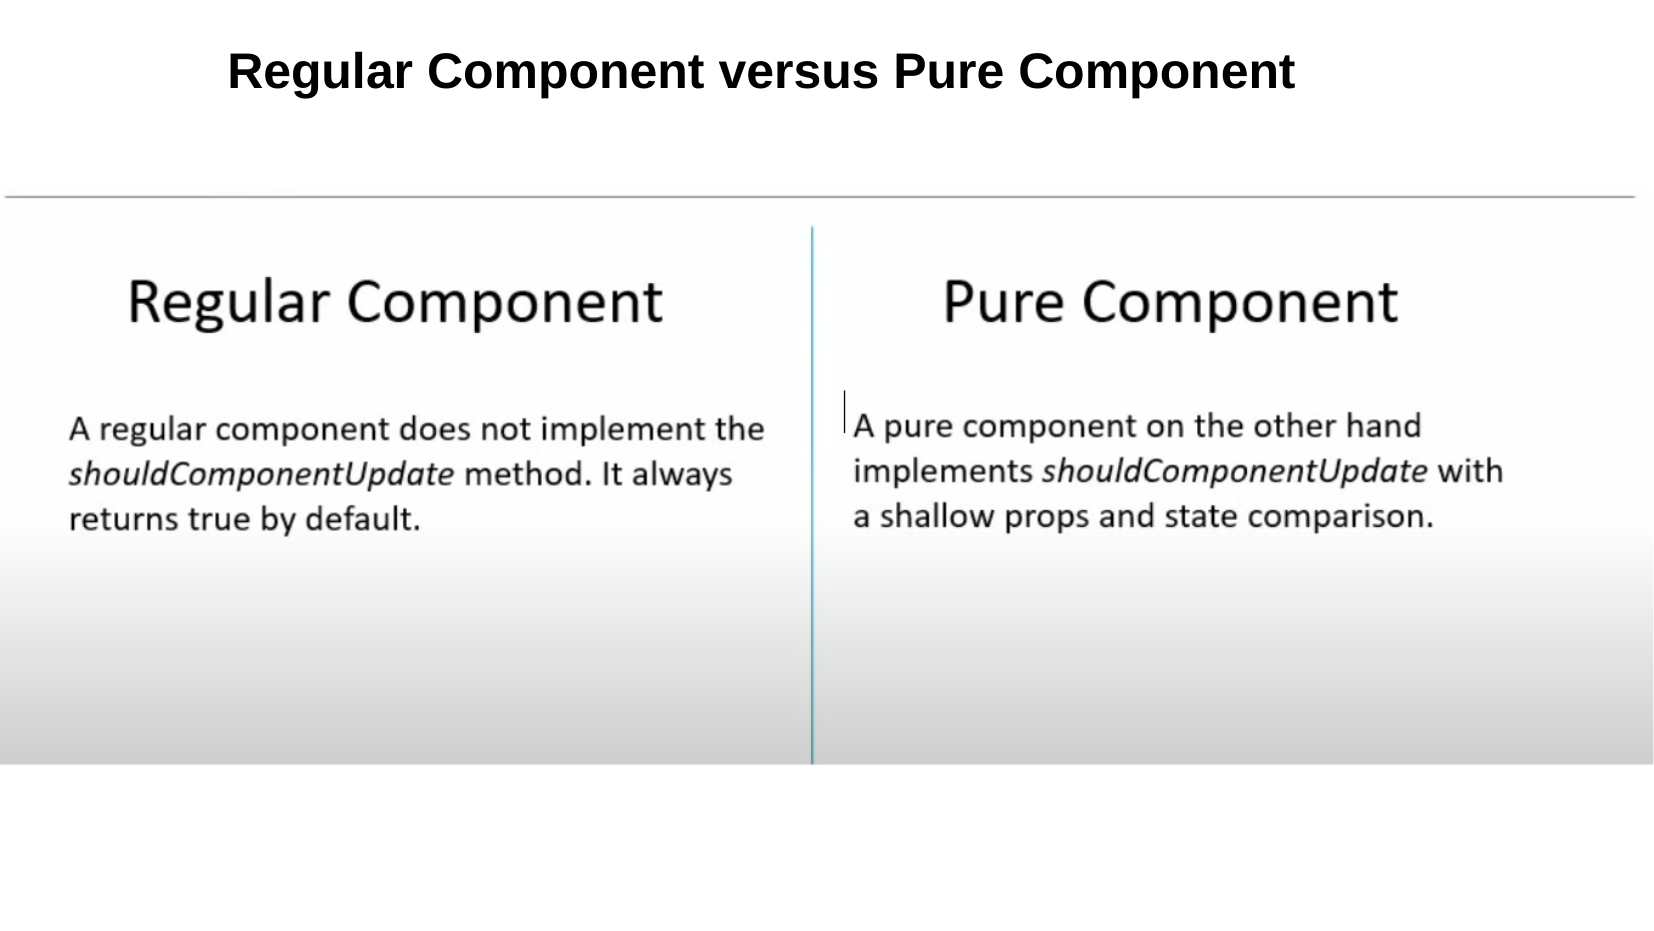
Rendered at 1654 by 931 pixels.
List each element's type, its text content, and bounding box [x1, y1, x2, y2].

picture [0, 188, 1654, 771]
text_box Regular Component versus Pure Component [212, 35, 1418, 107]
